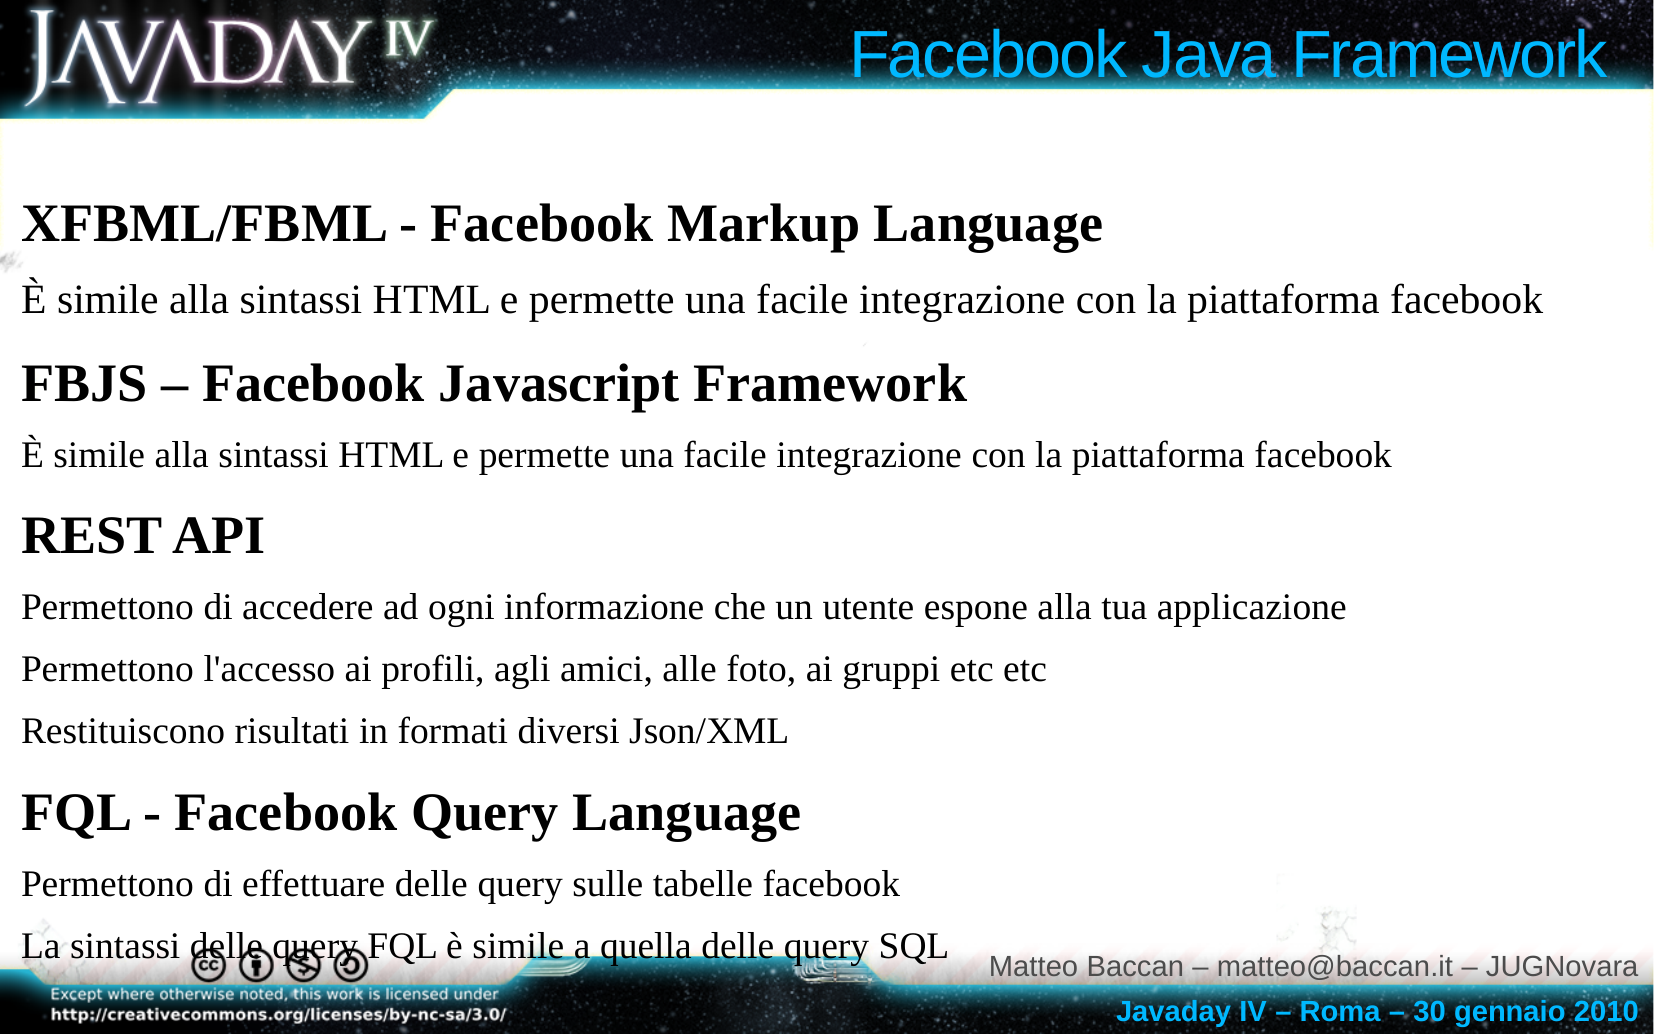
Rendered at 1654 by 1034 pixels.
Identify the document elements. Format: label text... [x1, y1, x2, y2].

title Facebook Java Framework [132, 5, 1609, 103]
picture [0, 0, 1654, 1034]
text_box XFBML/FBML - Facebook Markup Language È simile alla sintassi HTML e permette una facile integrazione con la piattaforma facebook FBJS – Facebook Javascript Framework È simile alla sintassi HTML e permette una facile integrazione con la piattaforma facebook REST API Permettono di accedere ad ogni informazione che un utente espone alla tua applicazione Permettono l'accesso ai profili, agli amici, alle foto, ai gruppi etc etc Restituiscono risultati in formati diversi Json/XML FQL - Facebook Query Language Permettono di effettuare delle query sulle tabelle facebook La sintassi delle query FQL è simile a quella delle query SQL [6, 156, 1649, 962]
